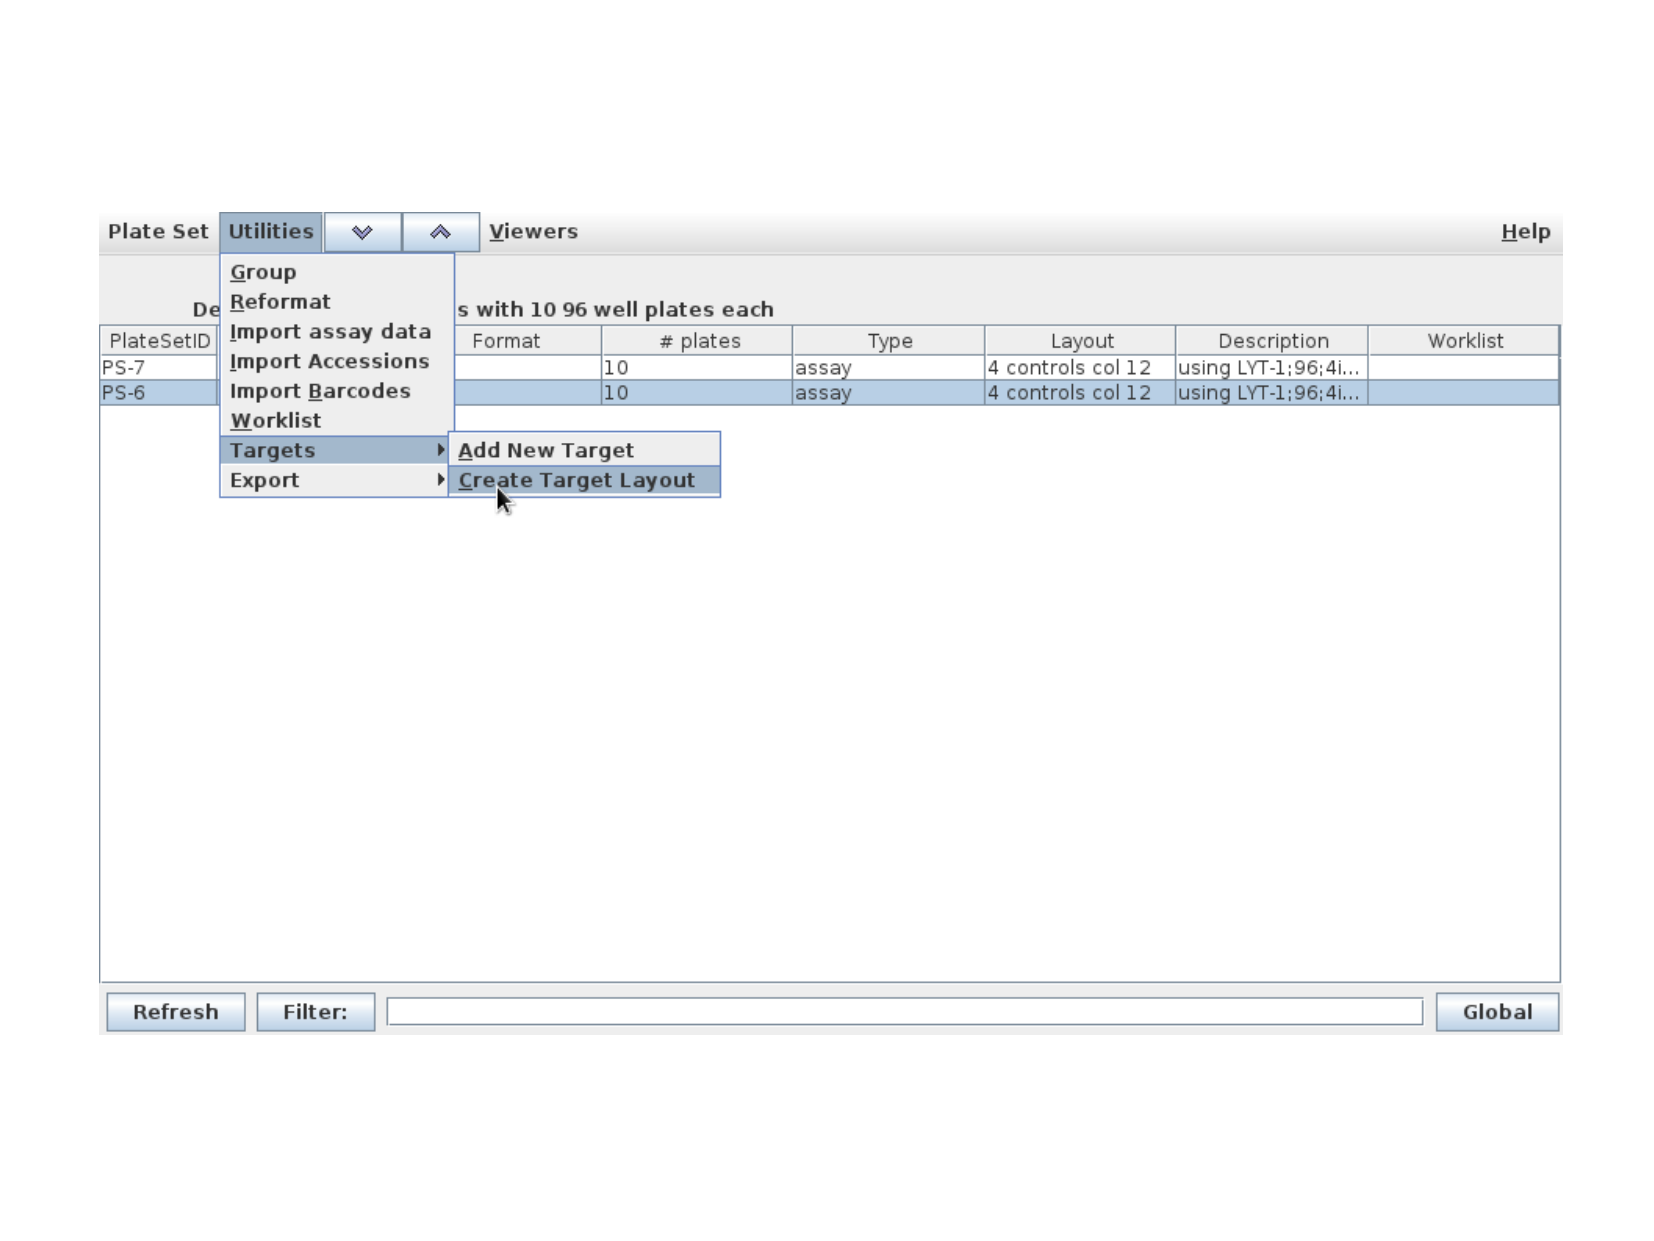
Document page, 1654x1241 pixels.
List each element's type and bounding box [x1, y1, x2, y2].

picture [99, 212, 1563, 1035]
